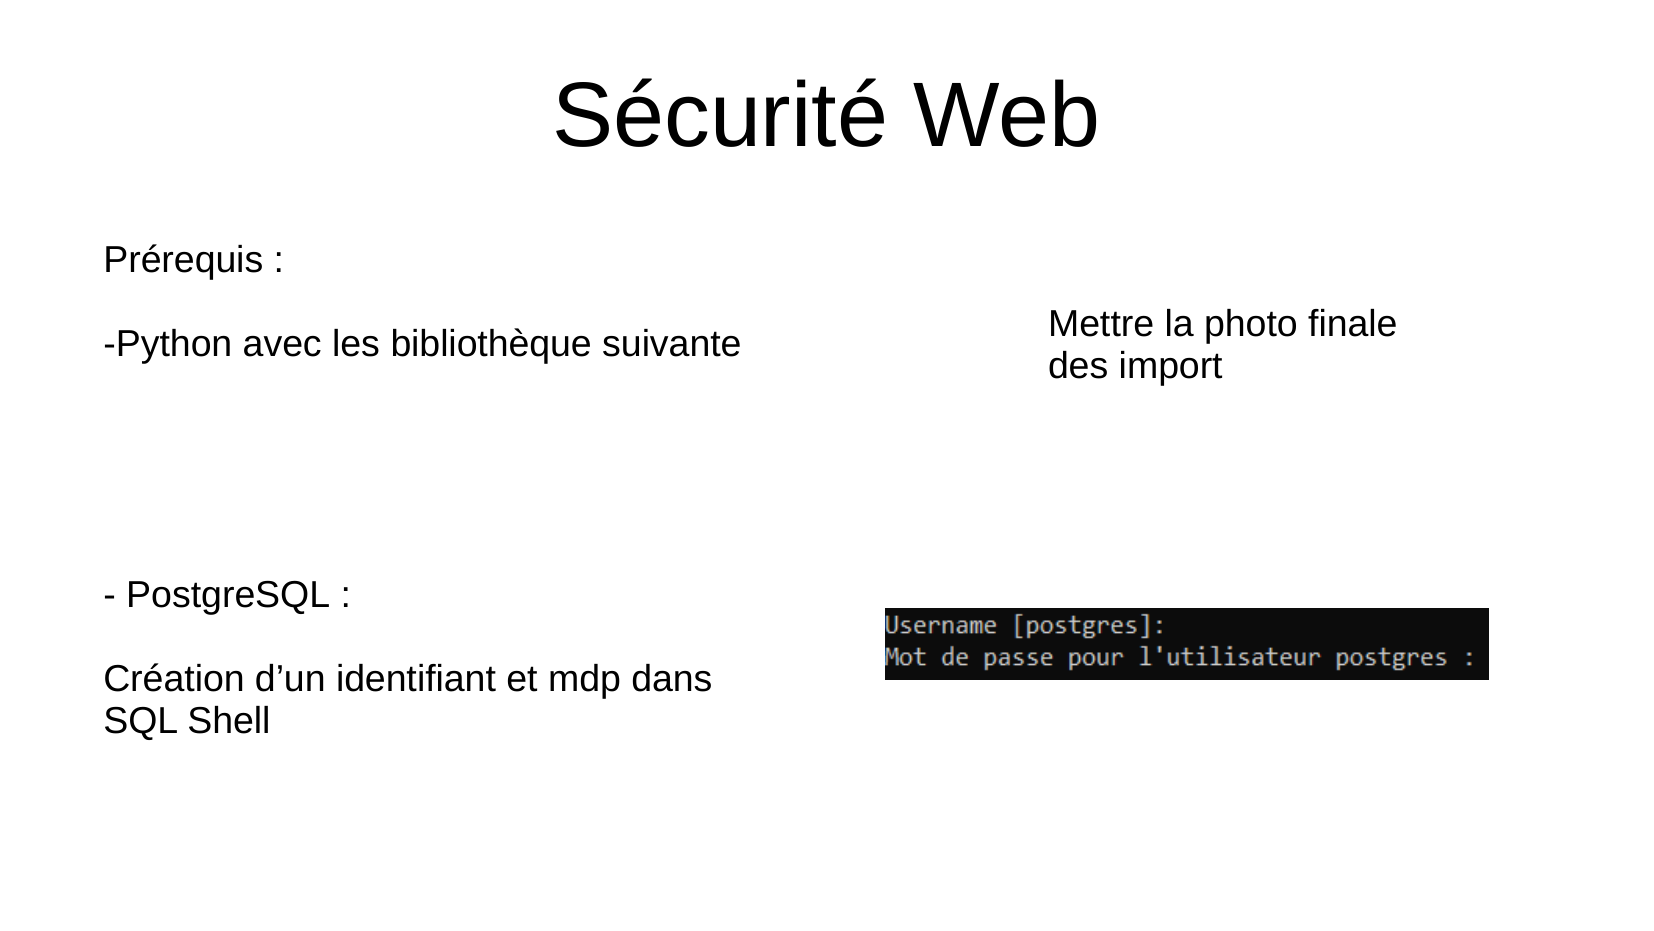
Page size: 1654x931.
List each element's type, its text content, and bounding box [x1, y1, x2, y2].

title Sécurité Web [82, 37, 1571, 193]
text_box Mettre la photo finale des import [1033, 295, 1418, 395]
picture [885, 608, 1489, 680]
text_box Prérequis : -Python avec les bibliothèque suivante - PostgreSQL : Création d’un identifiant et mdp dans SQL Shell [88, 230, 827, 750]
